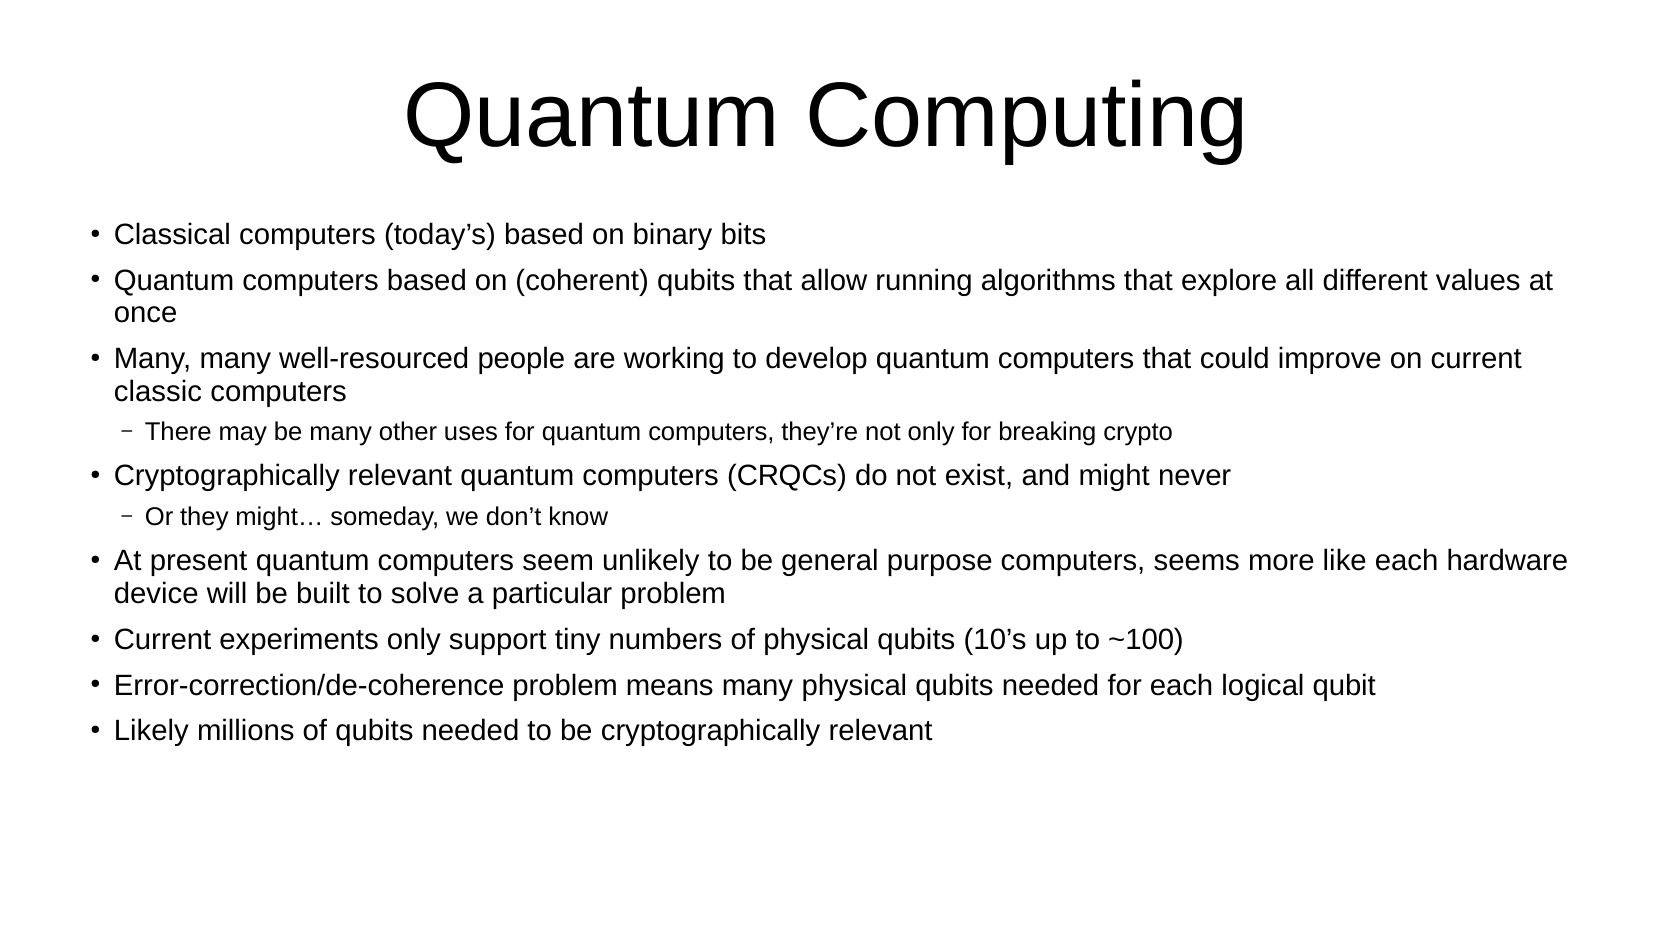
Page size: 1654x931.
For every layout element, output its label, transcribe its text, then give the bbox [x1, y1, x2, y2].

title Quantum Computing [82, 37, 1571, 193]
list Classical computers (today’s) based on binary bits Quantum computers based on (coherent) qubits that allow running algorithms that explore all different values at once Many, many well-resourced people are working to develop quantum computers that could improve on current classic computers There may be many other uses for quantum computers, they’re not only for breaking crypto Cryptographically relevant quantum computers (CRQCs) do not exist, and might never Or they might… someday, we don’t know At present quantum computers seem unlikely to be general purpose computers, seems more like each hardware device will be built to solve a particular problem Current experiments only support tiny numbers of physical qubits (10’s up to ~100) Error-correction/de-coherence problem means many physical qubits needed for each logical qubit Likely millions of qubits needed to be cryptographically relevant [82, 217, 1571, 758]
